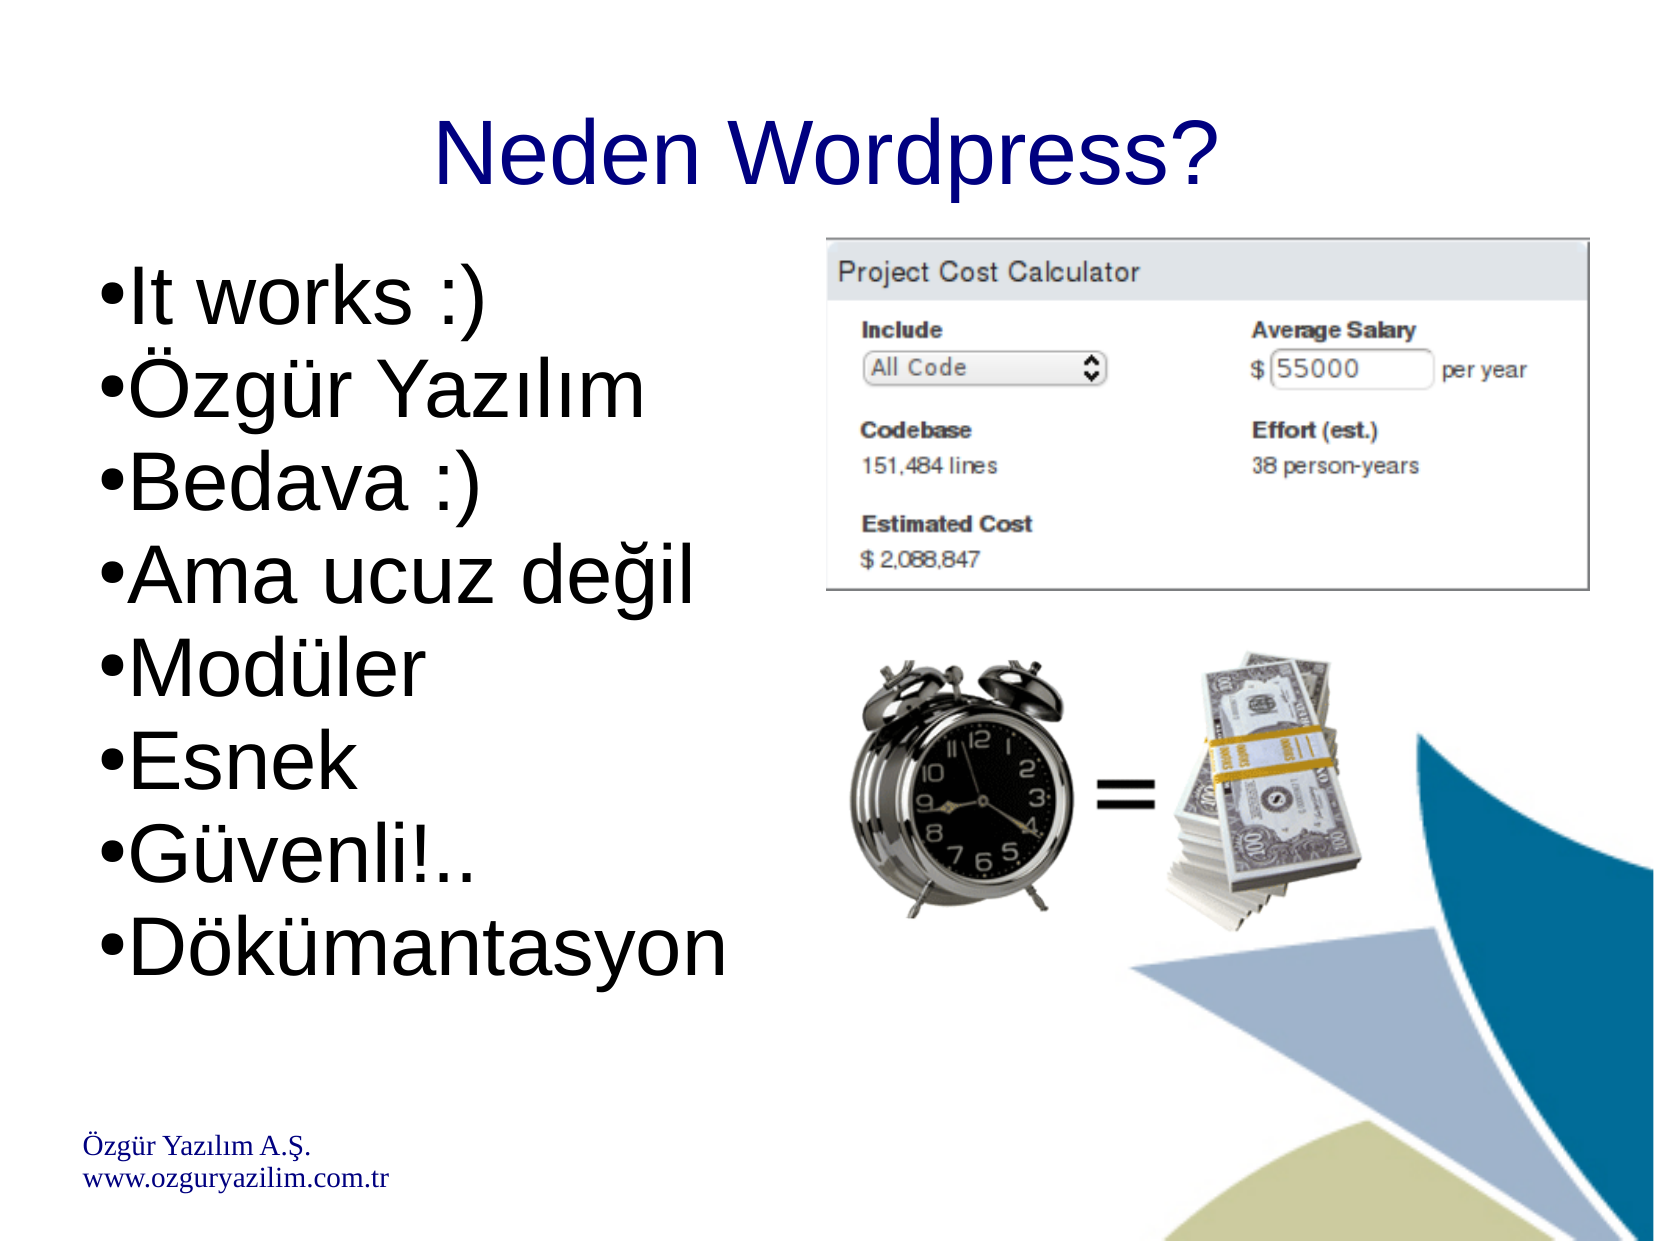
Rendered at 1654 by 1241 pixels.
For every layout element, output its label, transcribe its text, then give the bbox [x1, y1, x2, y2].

picture [826, 232, 1590, 591]
picture [844, 643, 1654, 1241]
title Neden Wordpress? [82, 49, 1571, 242]
text_box It works :) Özgür Yazılım Bedava :) Ama ucuz değil Modüler Esnek Güvenli!.. Dökümantasyon [82, 242, 969, 1002]
